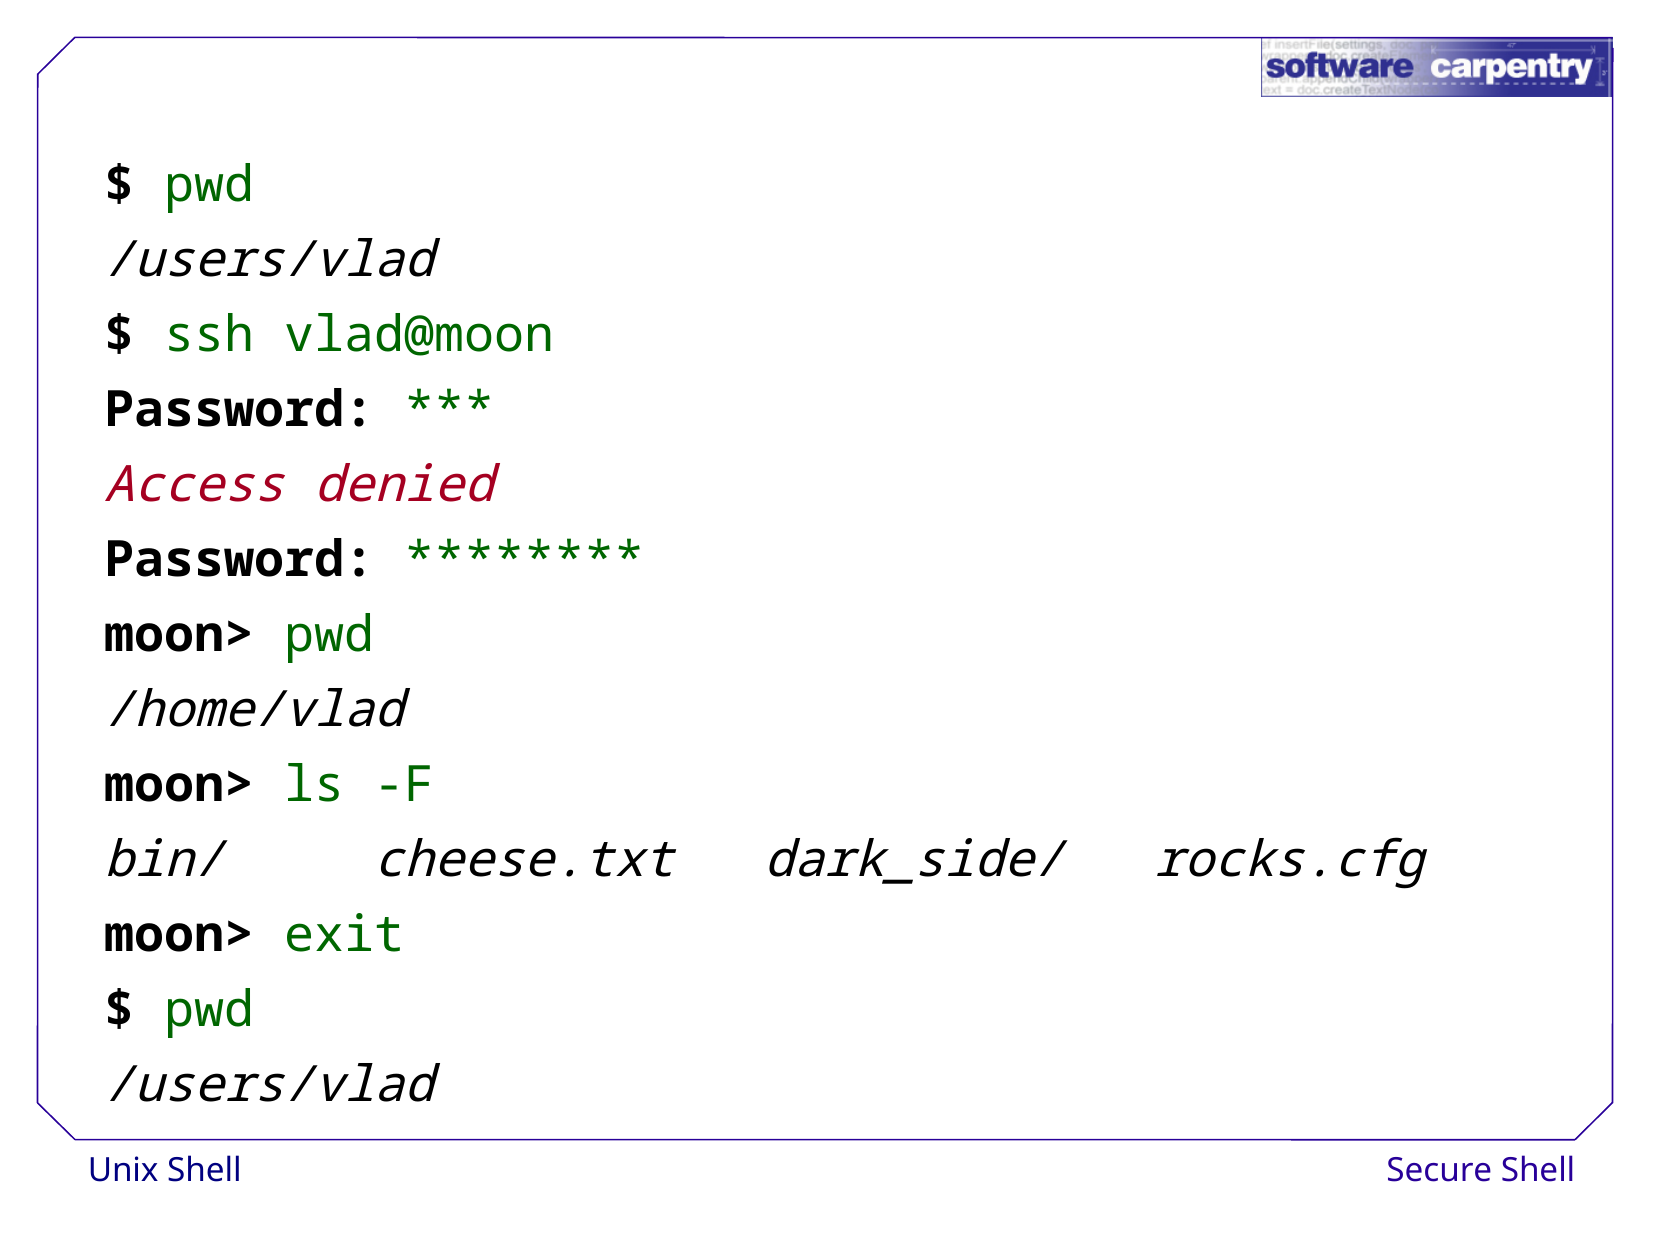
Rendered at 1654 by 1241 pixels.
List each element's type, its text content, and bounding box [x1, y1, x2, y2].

picture [1261, 39, 1613, 97]
text_box $ pwd /users/vlad $ ssh vlad@moon Password: *** Access denied Password: ******** moon> pwd /home/vlad moon> ls -F bin/ cheese.txt dark_side/ rocks.cfg moon> exit $ pwd /users/vlad [89, 128, 1512, 1121]
